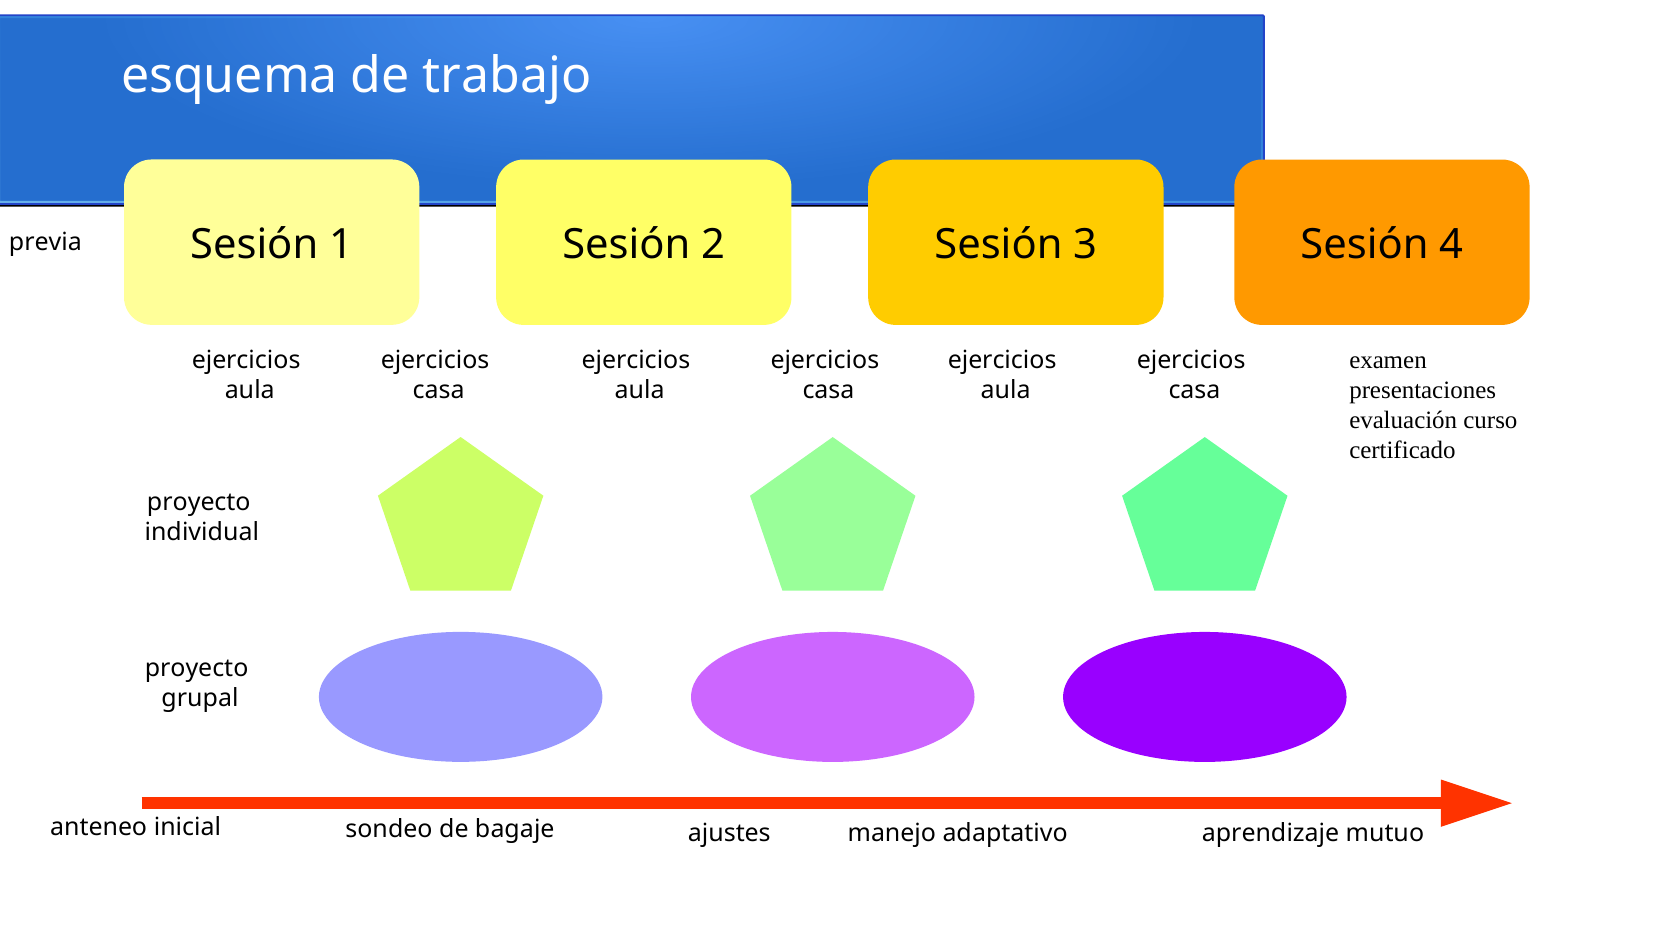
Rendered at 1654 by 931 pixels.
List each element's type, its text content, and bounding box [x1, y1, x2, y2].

text_box ejercicios aula [933, 336, 1122, 442]
text_box [318, 631, 603, 762]
text_box previa [0, 218, 129, 279]
text_box ejercicios casa [366, 336, 566, 442]
text_box proyecto individual [129, 478, 324, 584]
text_box [1122, 442, 1288, 591]
text_box ejercicios aula [177, 336, 366, 442]
text_box Sesión 1 [124, 159, 420, 325]
text_box [750, 442, 916, 591]
text_box ejercicios casa [1122, 336, 1323, 442]
text_box [691, 631, 975, 762]
text_box Sesión 2 [496, 159, 792, 325]
text_box esquema de trabajo [106, 35, 585, 111]
text_box Sesión 3 [868, 159, 1164, 325]
text_box Sesión 4 [1234, 159, 1530, 325]
text_box ejercicios aula [566, 336, 755, 442]
text_box sondeo de bagaje [330, 805, 660, 866]
text_box [1063, 631, 1347, 762]
text_box manejo adaptativo [851, 809, 1264, 869]
text_box anteneo inicial [35, 803, 313, 863]
text_box ajustes [673, 809, 851, 902]
text_box examen presentaciones evaluación curso certificado [1334, 336, 1645, 532]
text_box [377, 442, 544, 591]
text_box ejercicios casa [755, 336, 933, 442]
text_box aprendizaje mutuo [1264, 809, 1536, 869]
text_box proyecto grupal [129, 643, 313, 749]
